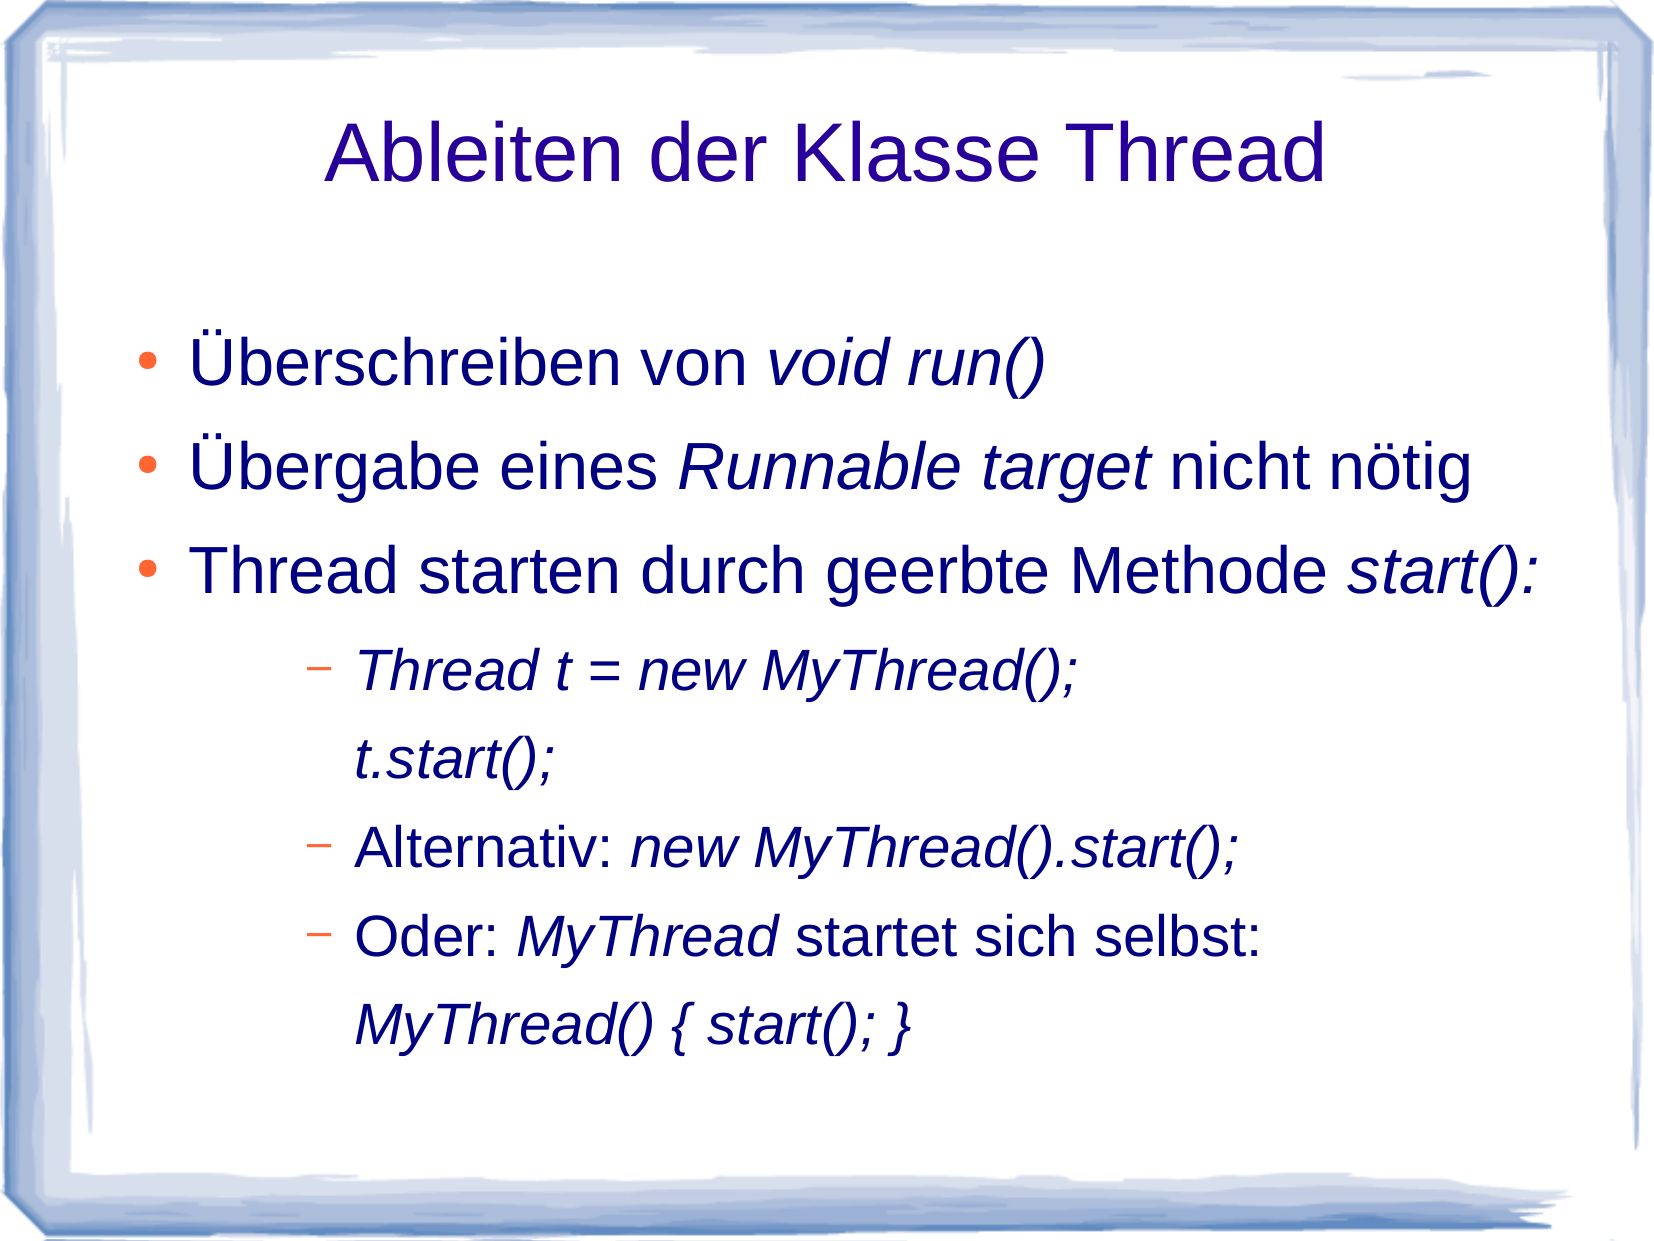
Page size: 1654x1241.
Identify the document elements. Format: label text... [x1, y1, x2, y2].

title Ableiten der Klasse Thread [82, 49, 1571, 257]
list Überschreiben von void run() Übergabe eines Runnable target nicht nötig Thread starten durch geerbte Methode start(): Thread t = new MyThread(); t.start(); Alternativ: new MyThread().start(); Oder: MyThread startet sich selbst: MyThread() { start(); } [118, 324, 1571, 1241]
picture [0, 0, 1654, 1241]
